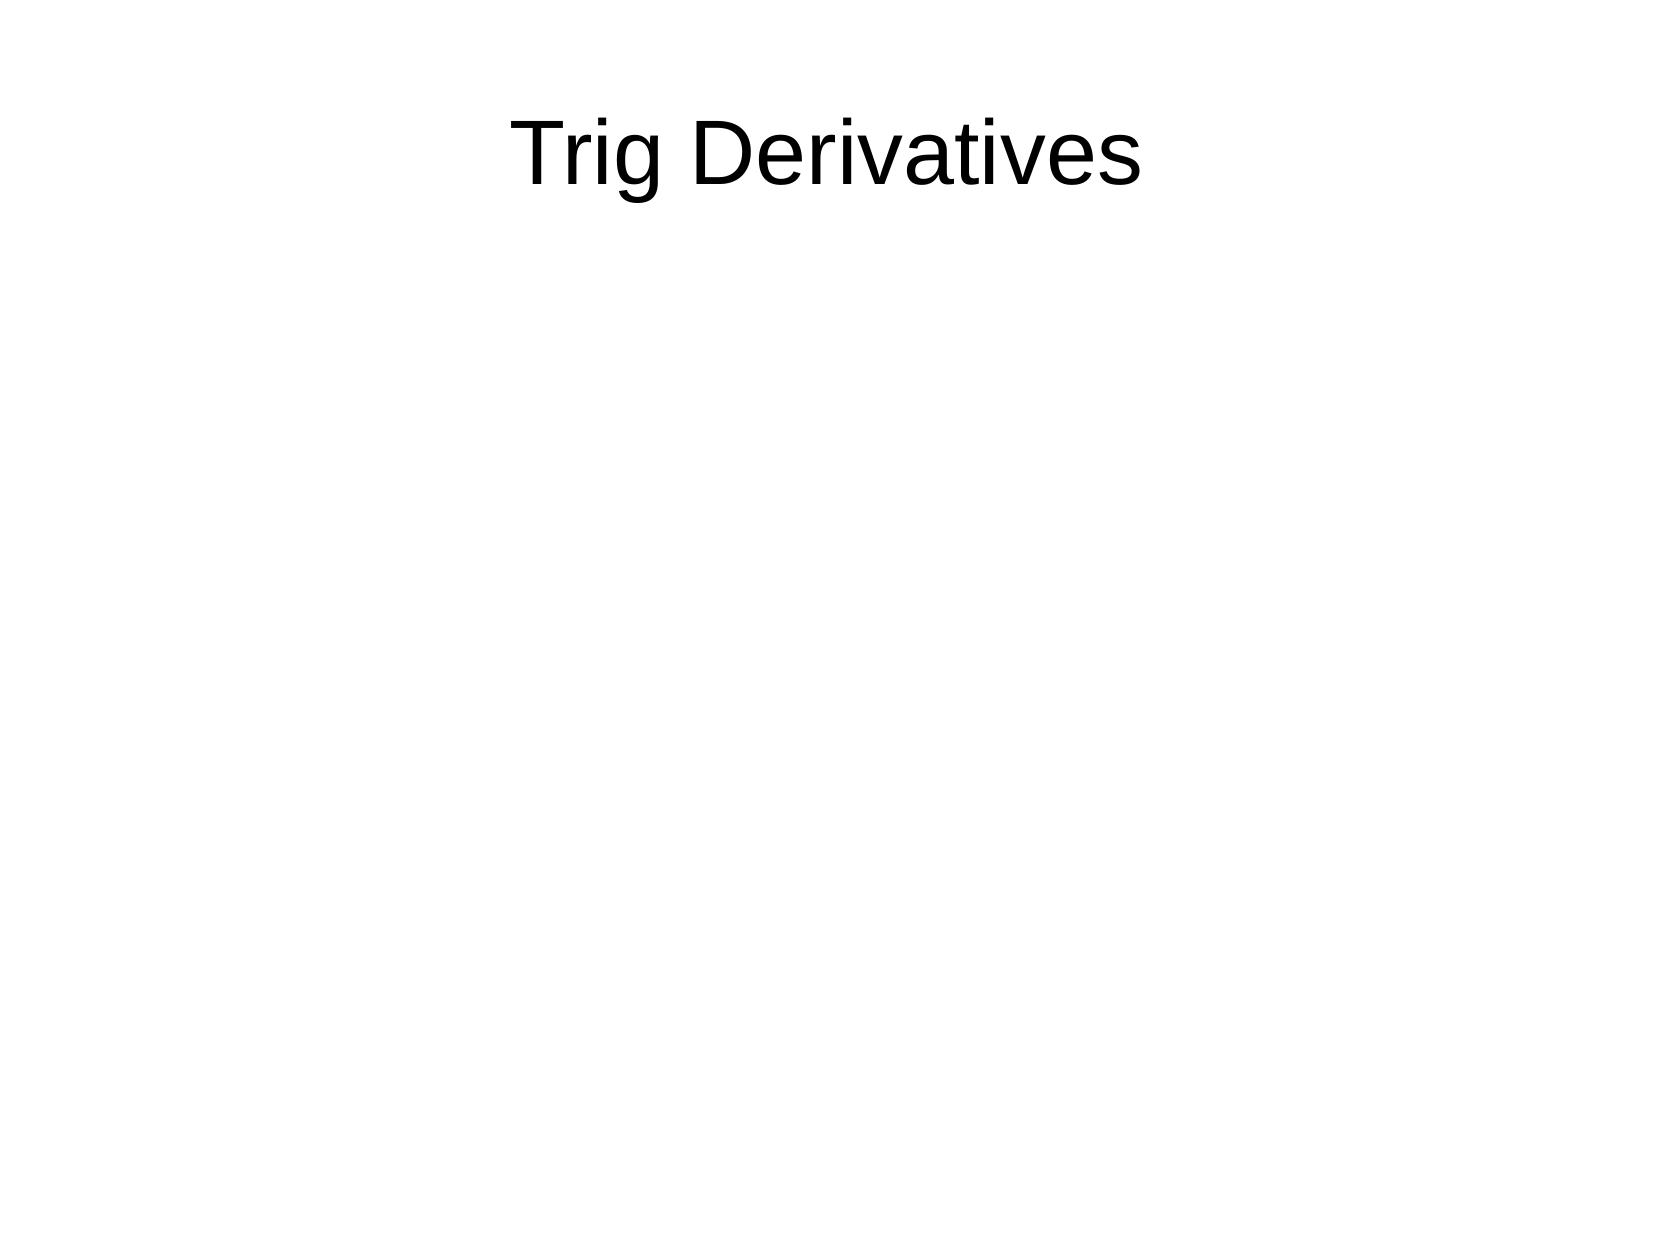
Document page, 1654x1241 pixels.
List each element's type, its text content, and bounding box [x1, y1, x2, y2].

title Trig Derivatives [82, 49, 1571, 257]
